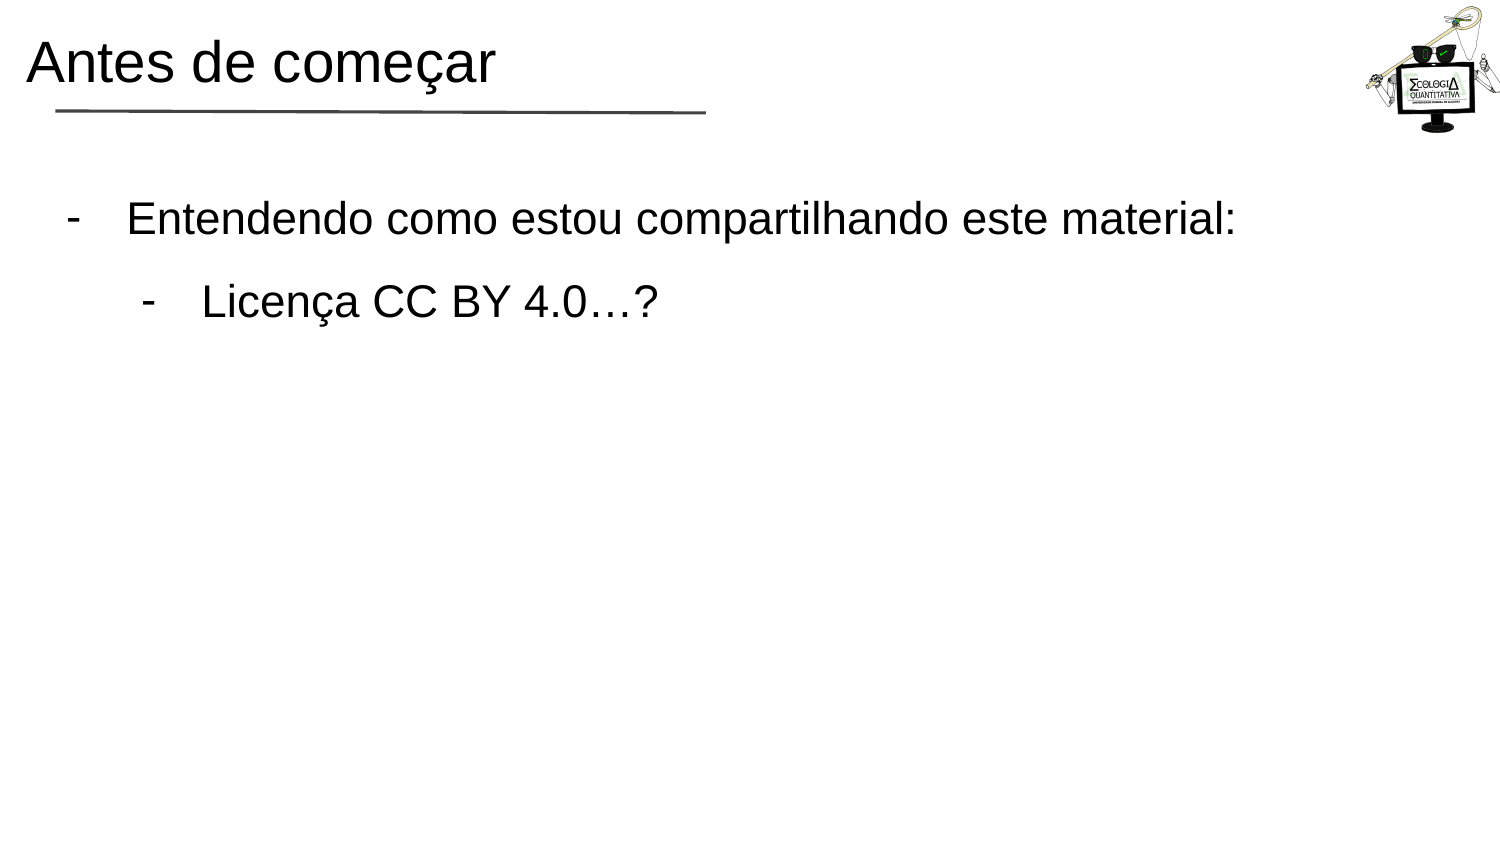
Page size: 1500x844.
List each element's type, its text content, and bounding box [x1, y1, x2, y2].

picture [1365, 3, 1500, 135]
text_box Antes de começar [11, 9, 1210, 117]
text_box Entendendo como estou compartilhando este material: Licença CC BY 4.0…? [36, 146, 1412, 566]
